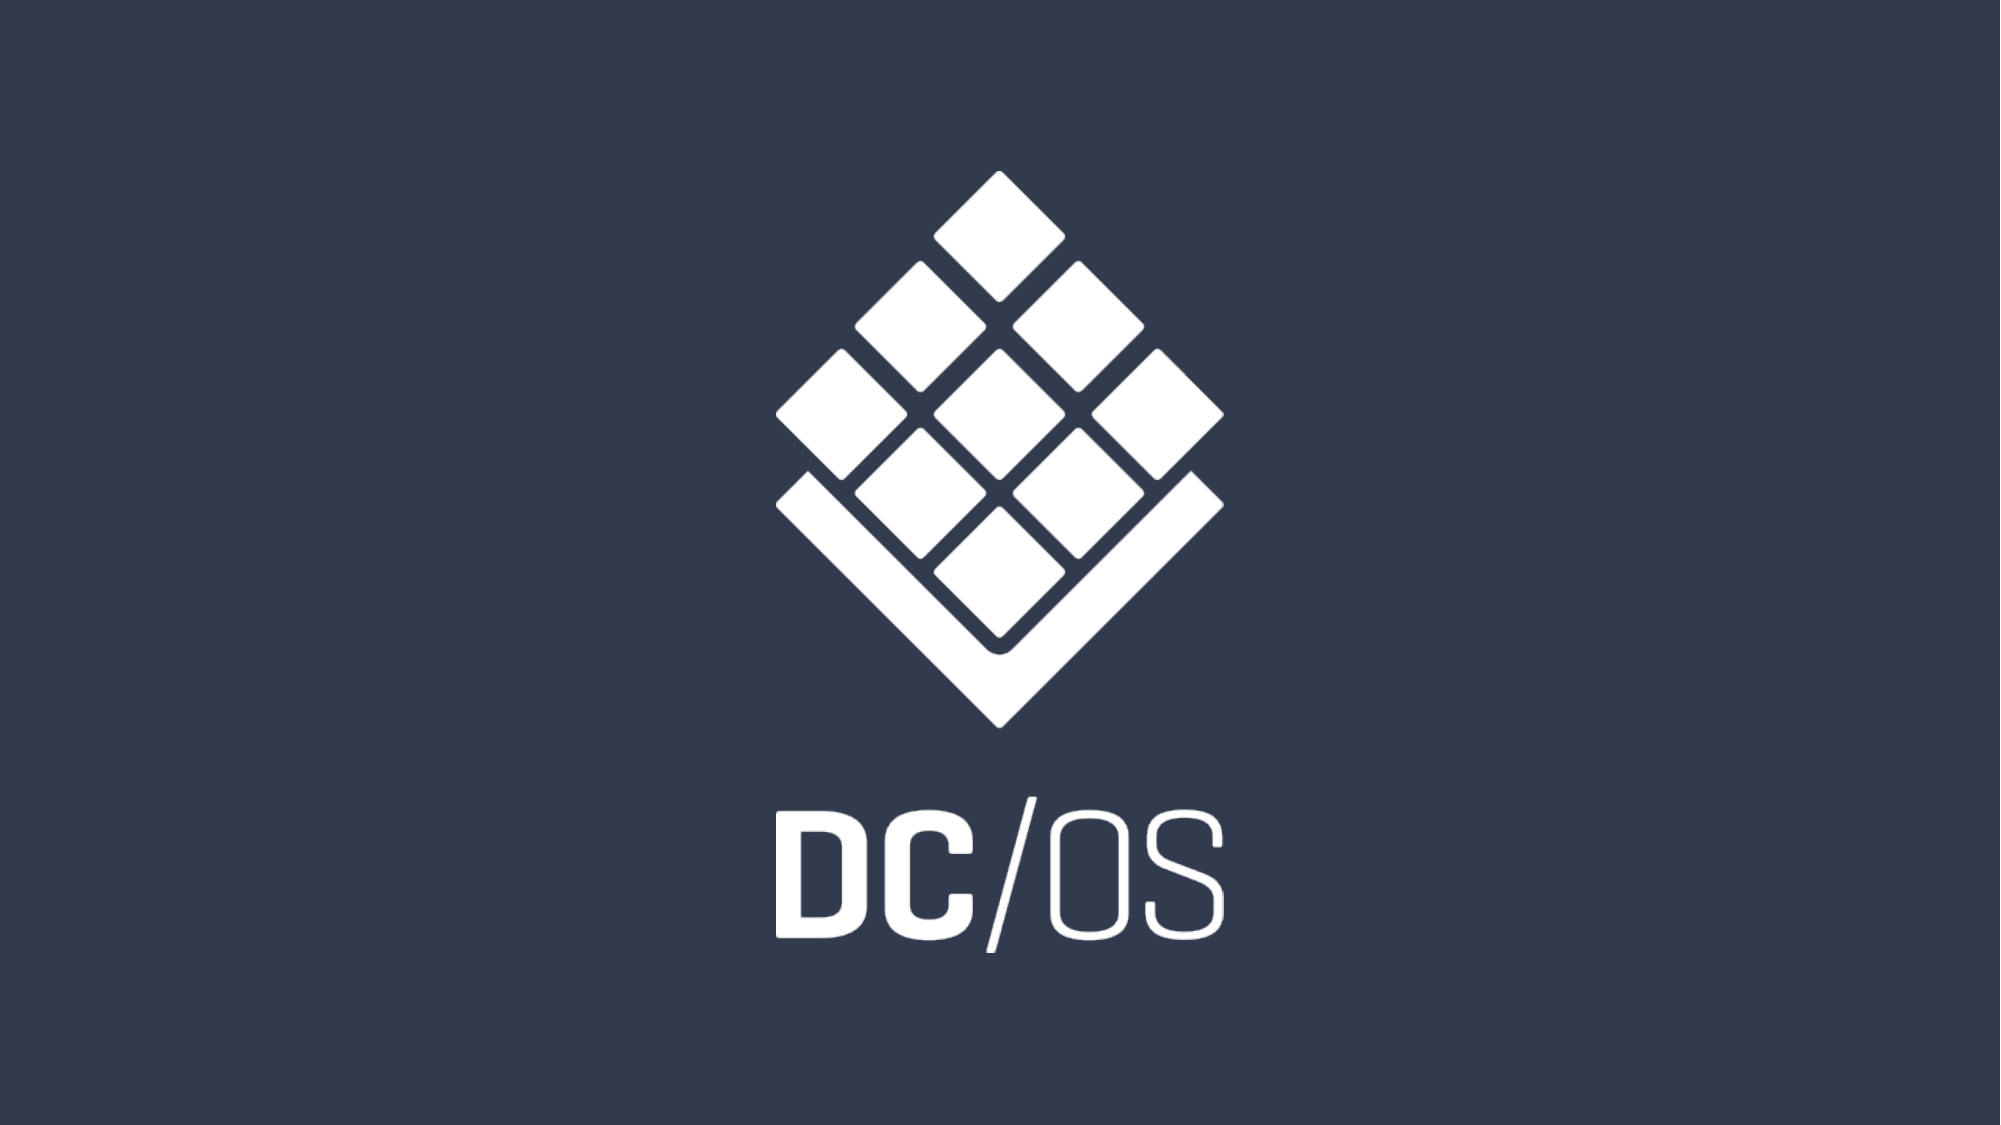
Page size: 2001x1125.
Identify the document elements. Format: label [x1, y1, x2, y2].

picture [776, 171, 1224, 954]
